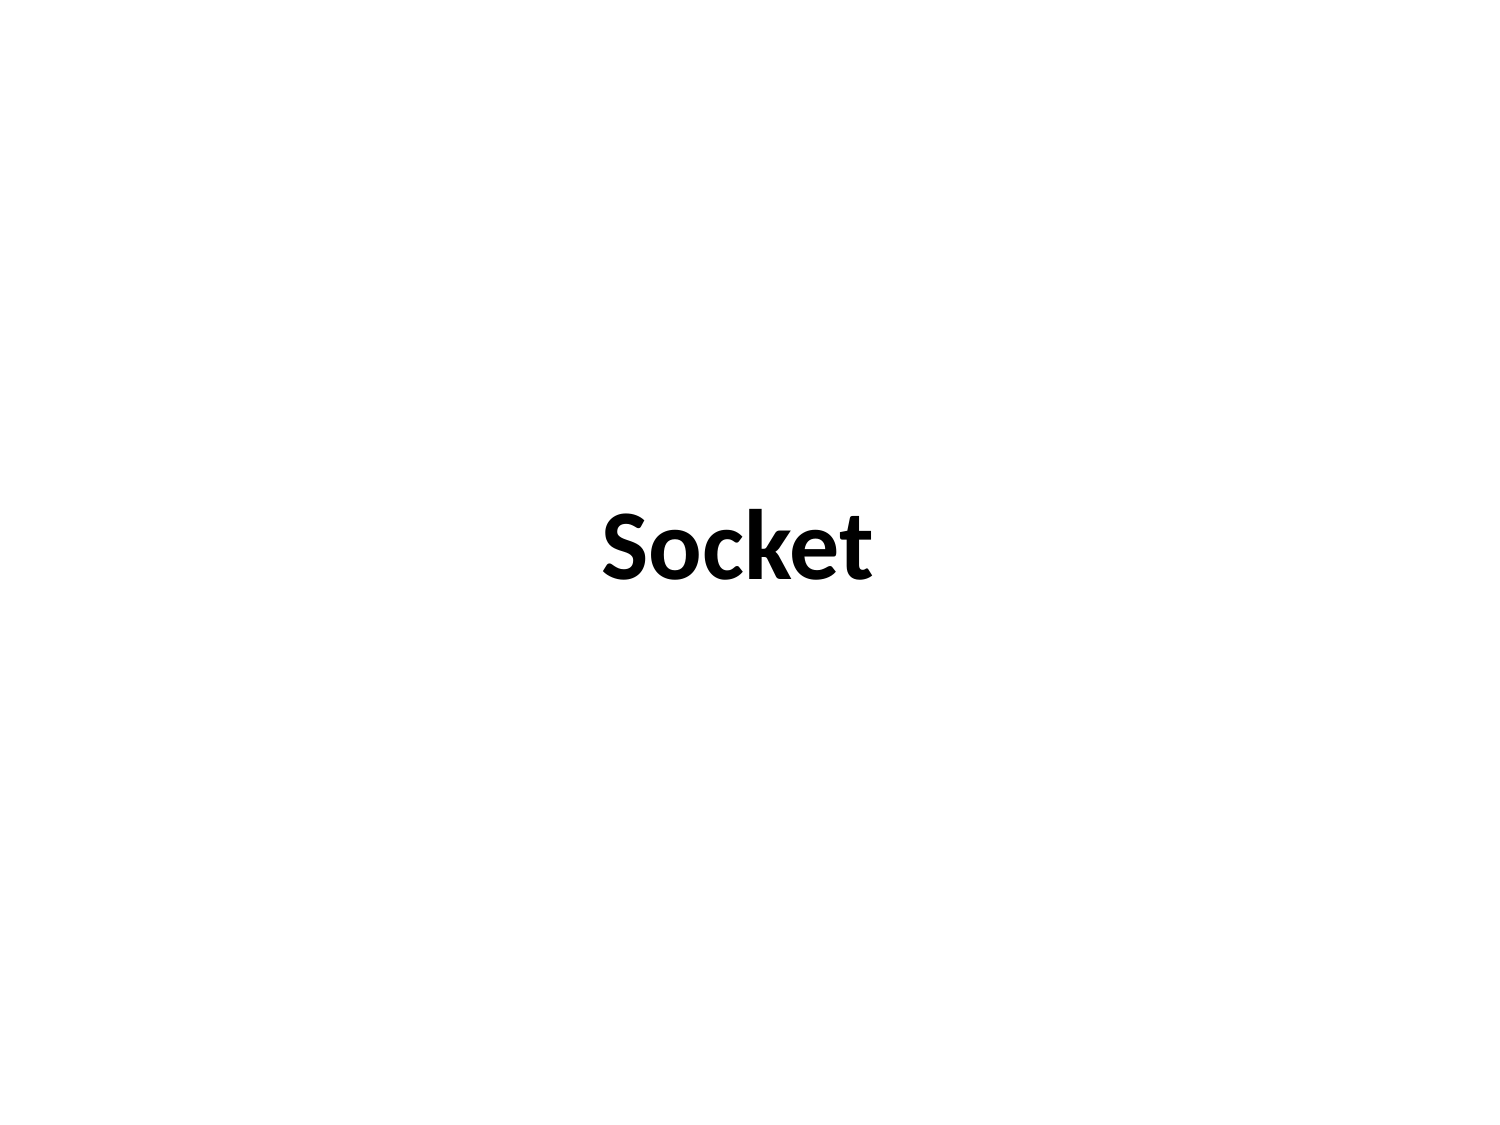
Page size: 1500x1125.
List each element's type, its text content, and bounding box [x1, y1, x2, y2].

text_box Socket [59, 472, 1418, 608]
